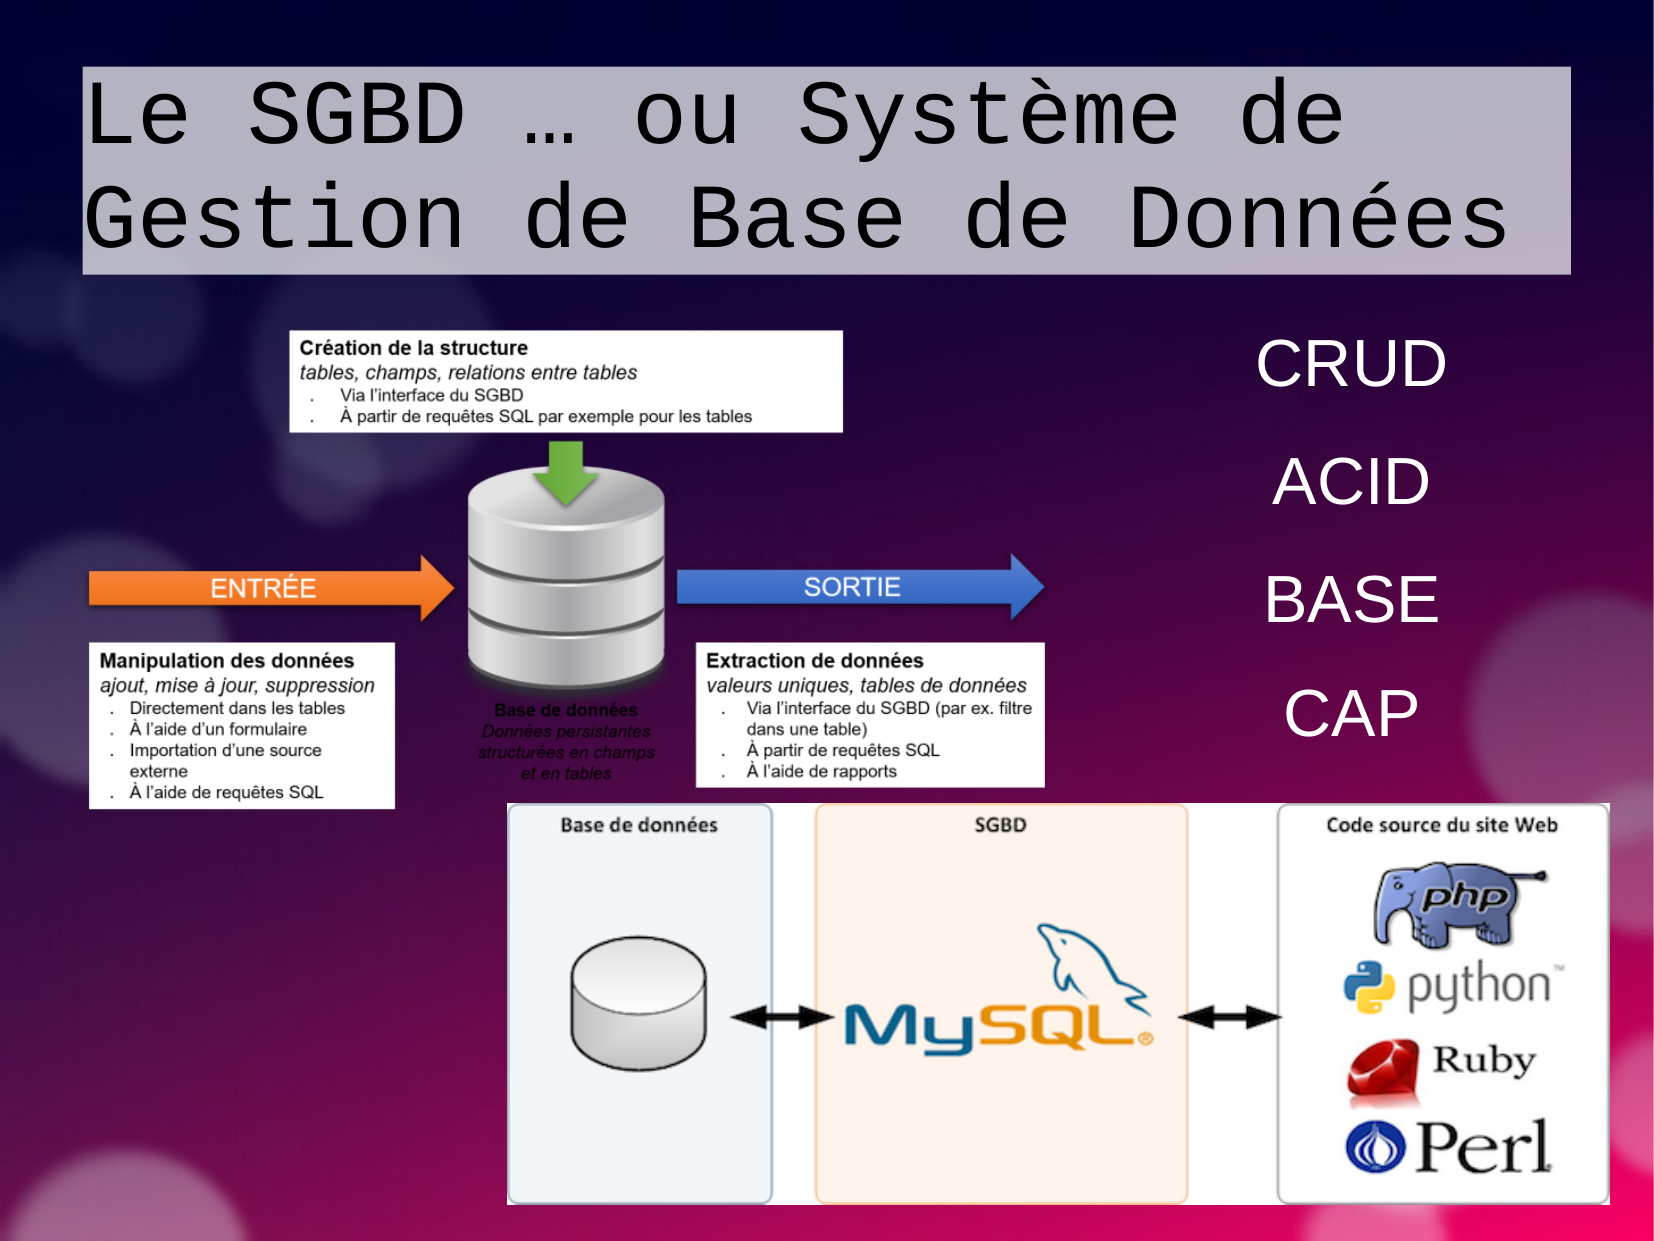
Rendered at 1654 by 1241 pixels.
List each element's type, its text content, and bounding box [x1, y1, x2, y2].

picture [0, 0, 1654, 1241]
text_box BASE [1216, 555, 1489, 645]
text_box ACID [1216, 437, 1489, 527]
text_box CRUD [1216, 318, 1489, 409]
text_box CAP [1216, 668, 1489, 758]
title Le SGBD … ou Système de Gestion de Base de Données [82, 67, 1571, 275]
